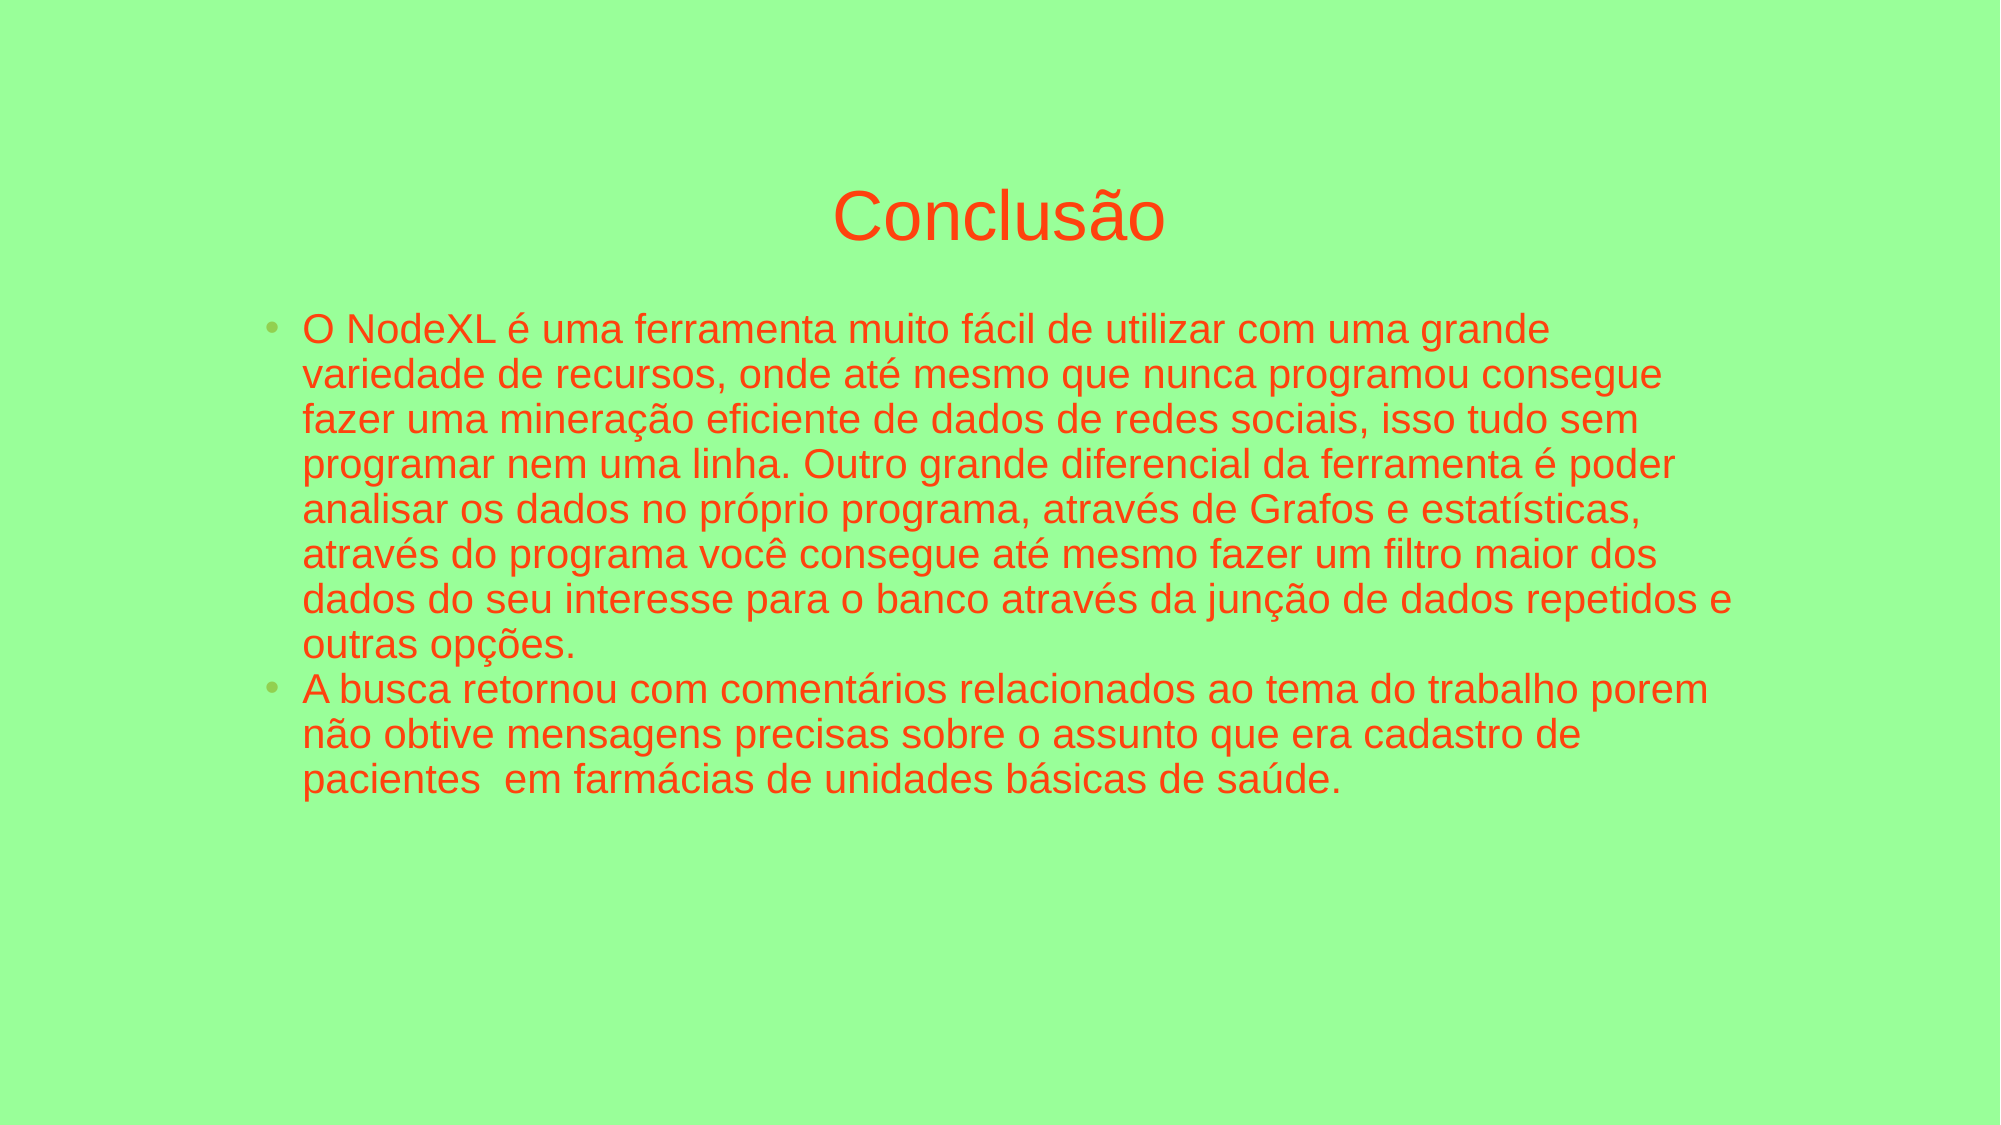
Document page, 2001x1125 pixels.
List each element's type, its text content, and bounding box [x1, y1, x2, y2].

text_box O NodeXL é uma ferramenta muito fácil de utilizar com uma grande variedade de recursos, onde até mesmo que nunca programou consegue fazer uma mineração eficiente de dados de redes sociais, isso tudo sem programar nem uma linha. Outro grande diferencial da ferramenta é poder analisar os dados no próprio programa, através de Grafos e estatísticas, através do programa você consegue até mesmo fazer um filtro maior dos dados do seu interesse para o banco através da junção de dados repetidos e outras opções. A busca retornou com comentários relacionados ao tema do trabalho porem não obtive mensagens precisas sobre o assunto que era cadastro de pacientes em farmácias de unidades básicas de saúde. [249, 299, 1750, 1000]
text_box Conclusão [249, 74, 1750, 263]
